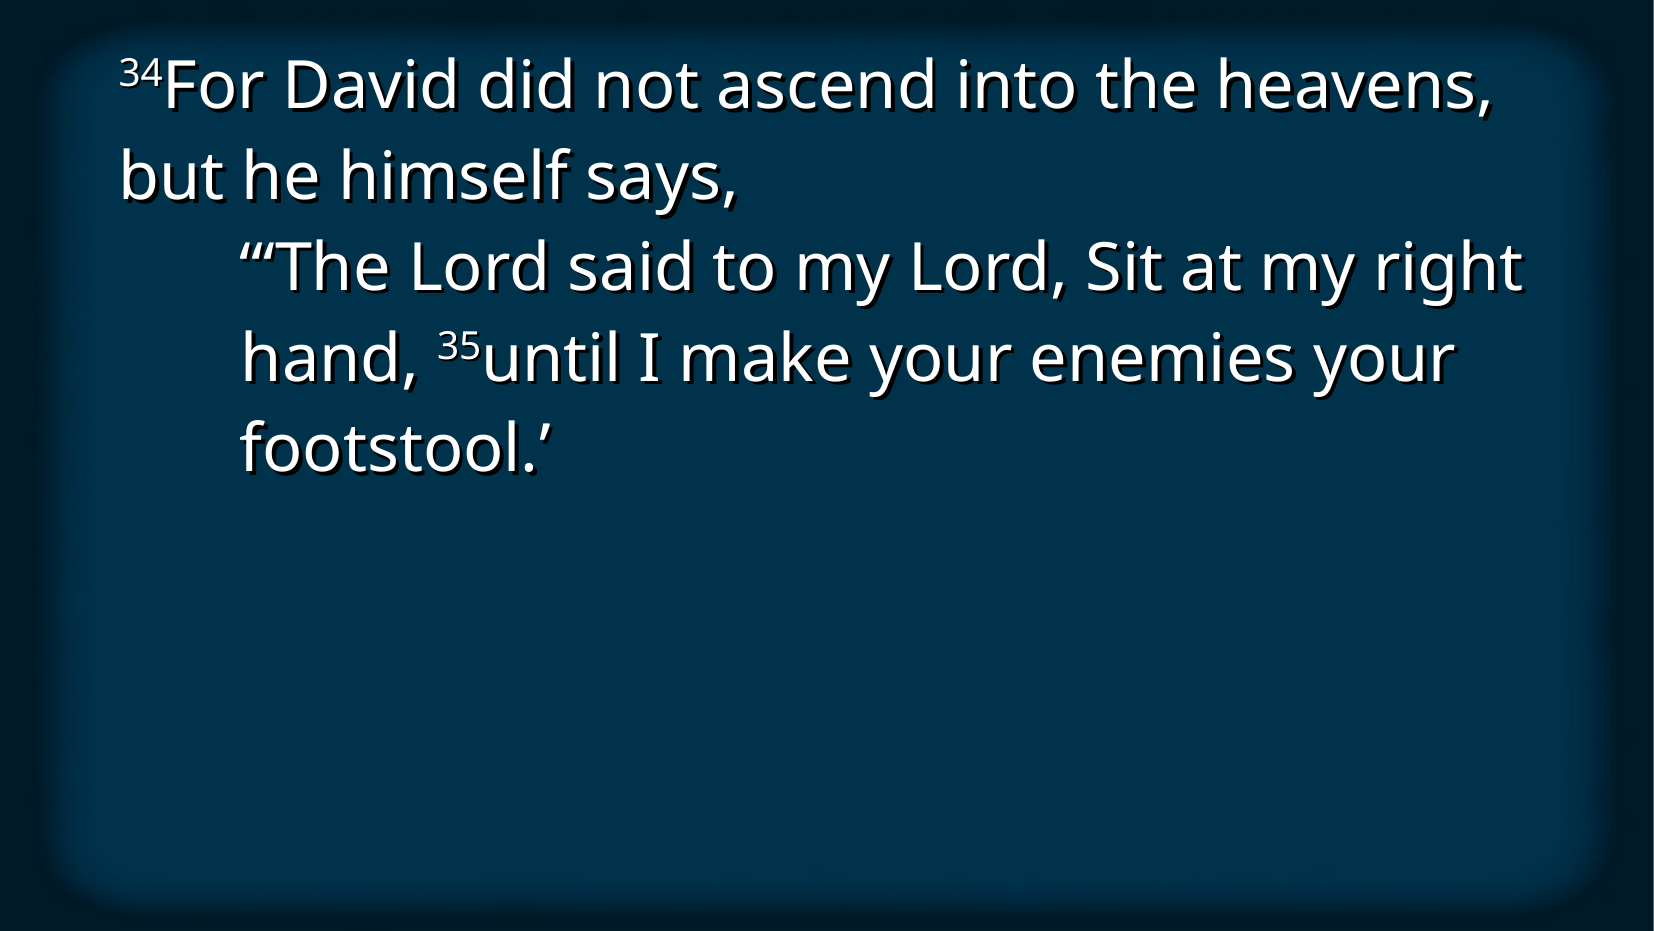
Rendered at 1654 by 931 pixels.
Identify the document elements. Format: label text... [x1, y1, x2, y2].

text_box 34For David did not ascend into the heavens, but he himself says, “‘The Lord said to my Lord, Sit at my right hand, 35until I make your enemies your footstool.’ [103, 30, 1559, 489]
picture [0, 0, 1654, 931]
